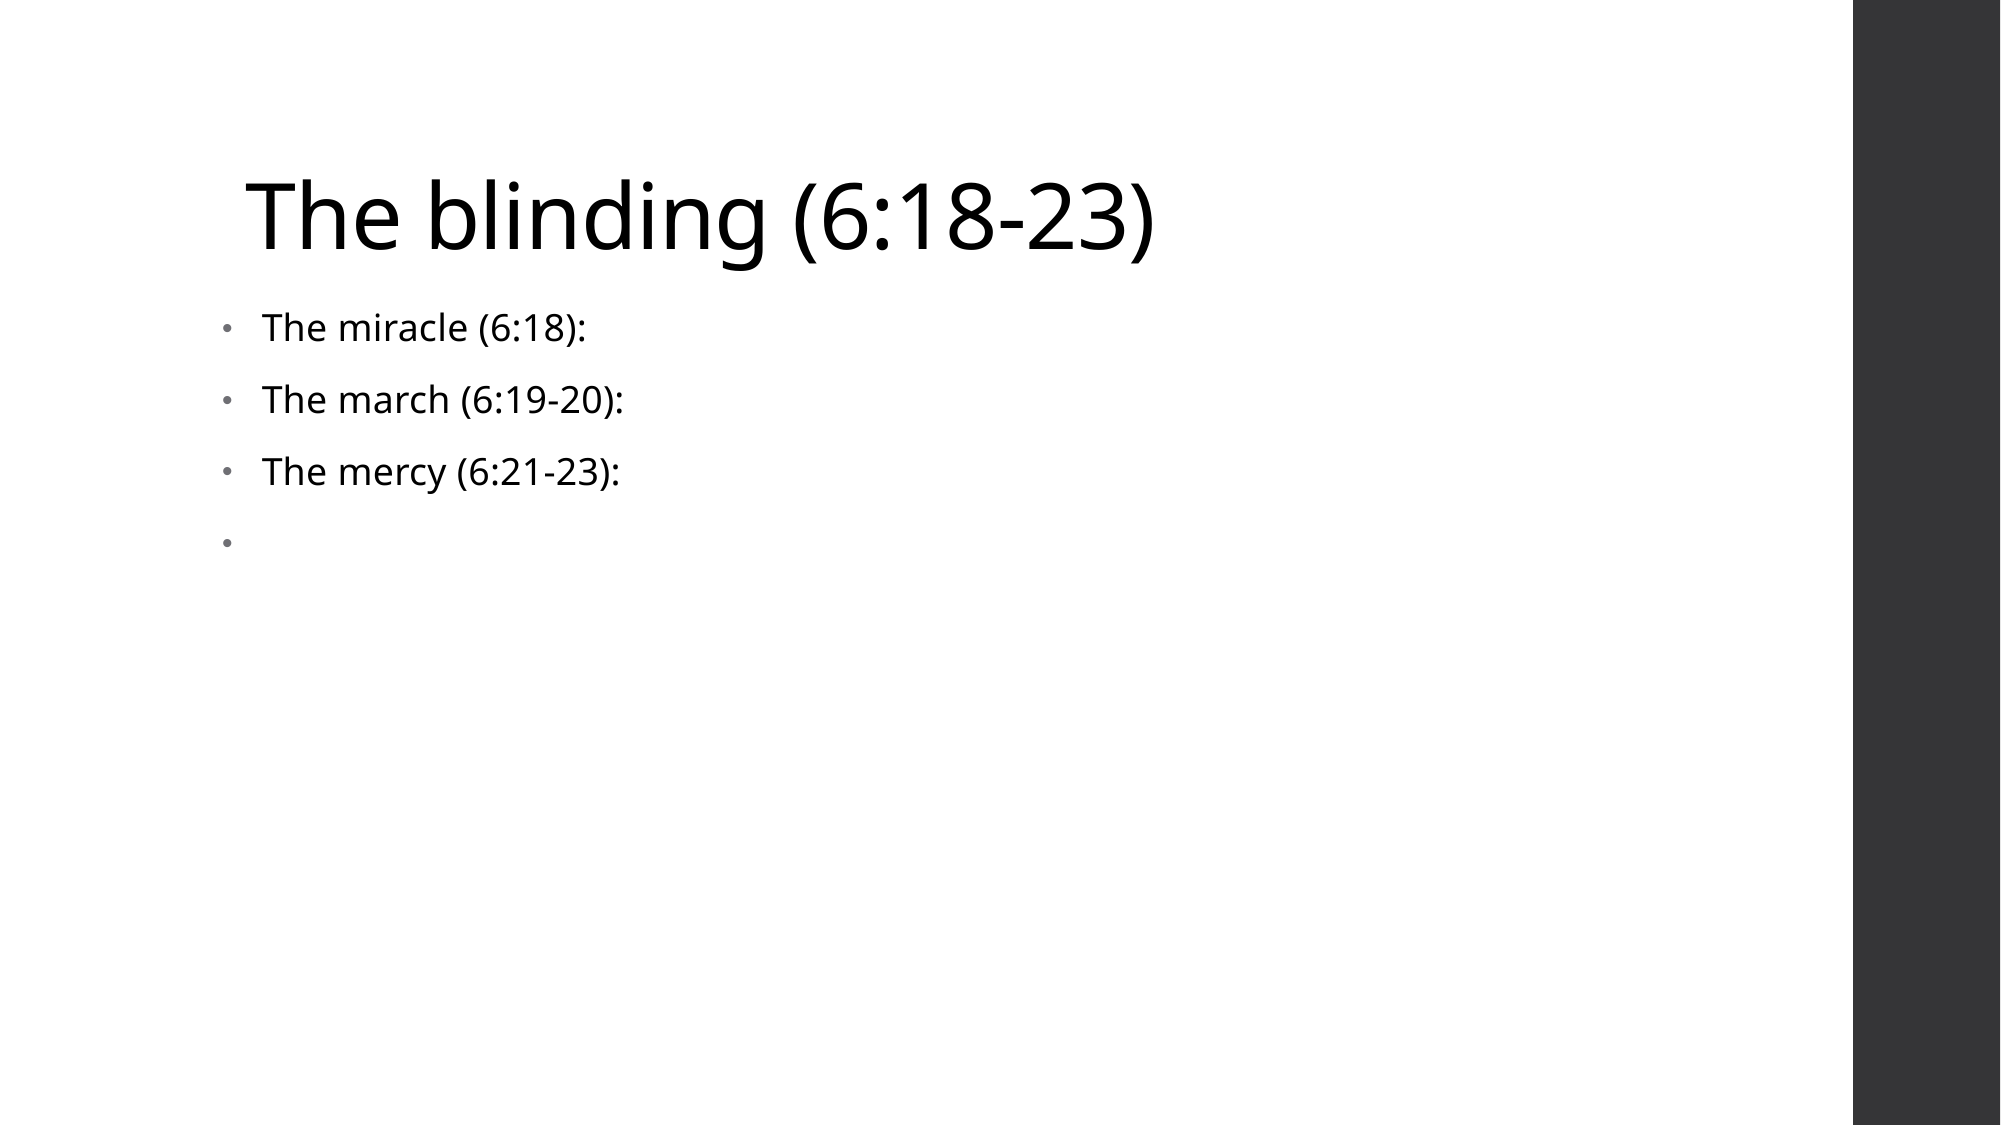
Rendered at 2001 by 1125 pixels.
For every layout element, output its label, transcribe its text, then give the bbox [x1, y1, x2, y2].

title The blinding (6:18-23) [206, 60, 1797, 278]
list The miracle (6:18): The march (6:19-20): The mercy (6:21-23): [206, 299, 1617, 1014]
